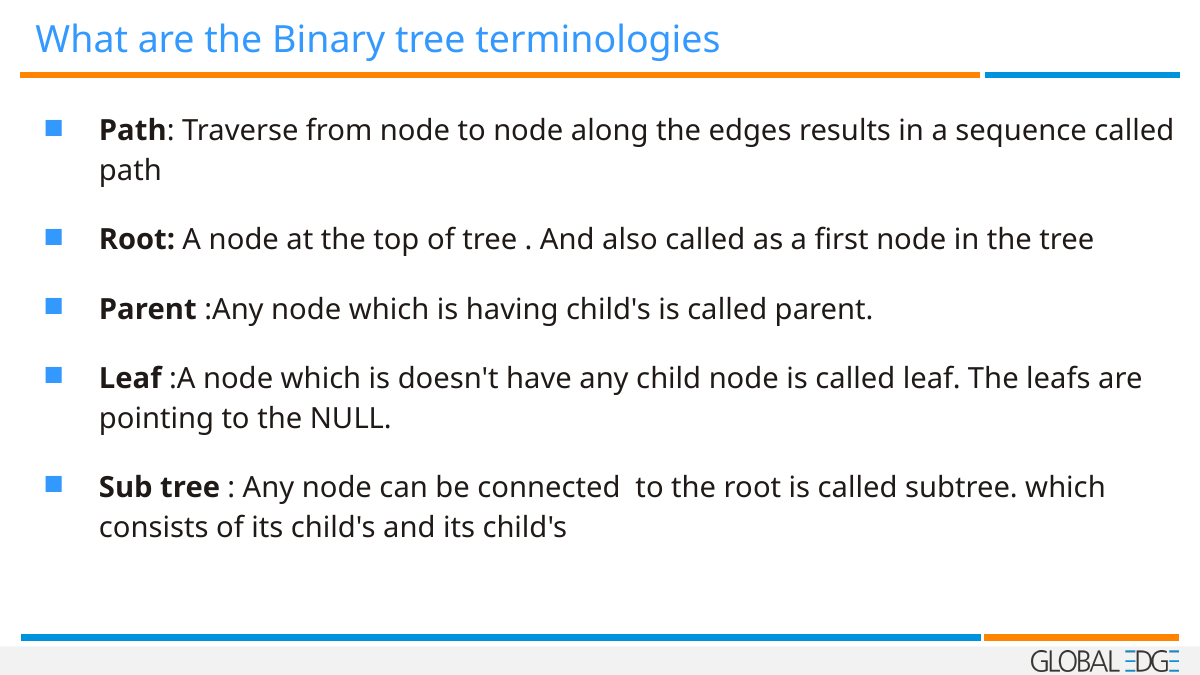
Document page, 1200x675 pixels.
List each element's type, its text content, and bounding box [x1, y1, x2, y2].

picture [1031, 650, 1179, 672]
title What are the Binary tree terminologies [35, 11, 1111, 65]
list Path: Traverse from node to node along the edges results in a sequence called path Root: A node at the top of tree . And also called as a first node in the tree Parent :Any node which is having child's is called parent. Leaf :A node which is doesn't have any child node is called leaf. The leafs are pointing to the NULL. Sub tree : Any node can be connected to the root is called subtree. which consists of its child's and its child's [27, 109, 1177, 630]
